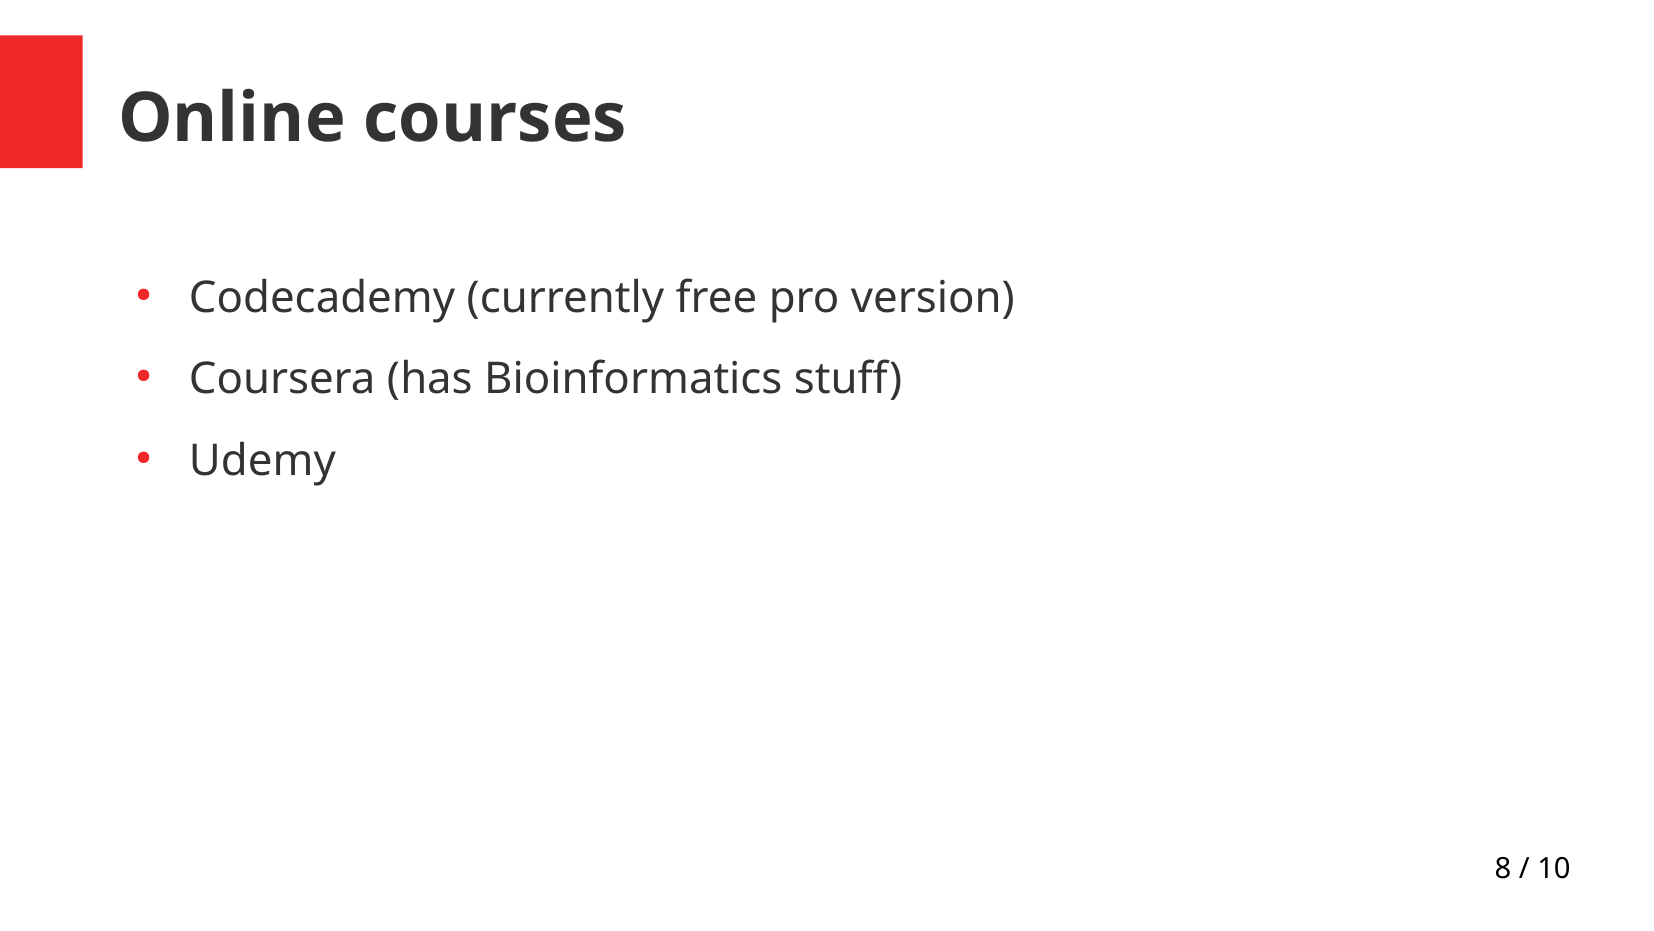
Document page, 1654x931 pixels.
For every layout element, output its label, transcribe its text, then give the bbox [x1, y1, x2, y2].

list Codecademy (currently free pro version) Coursera (has Bioinformatics stuff) Udemy [118, 265, 1536, 806]
title Online courses [118, 36, 1571, 193]
